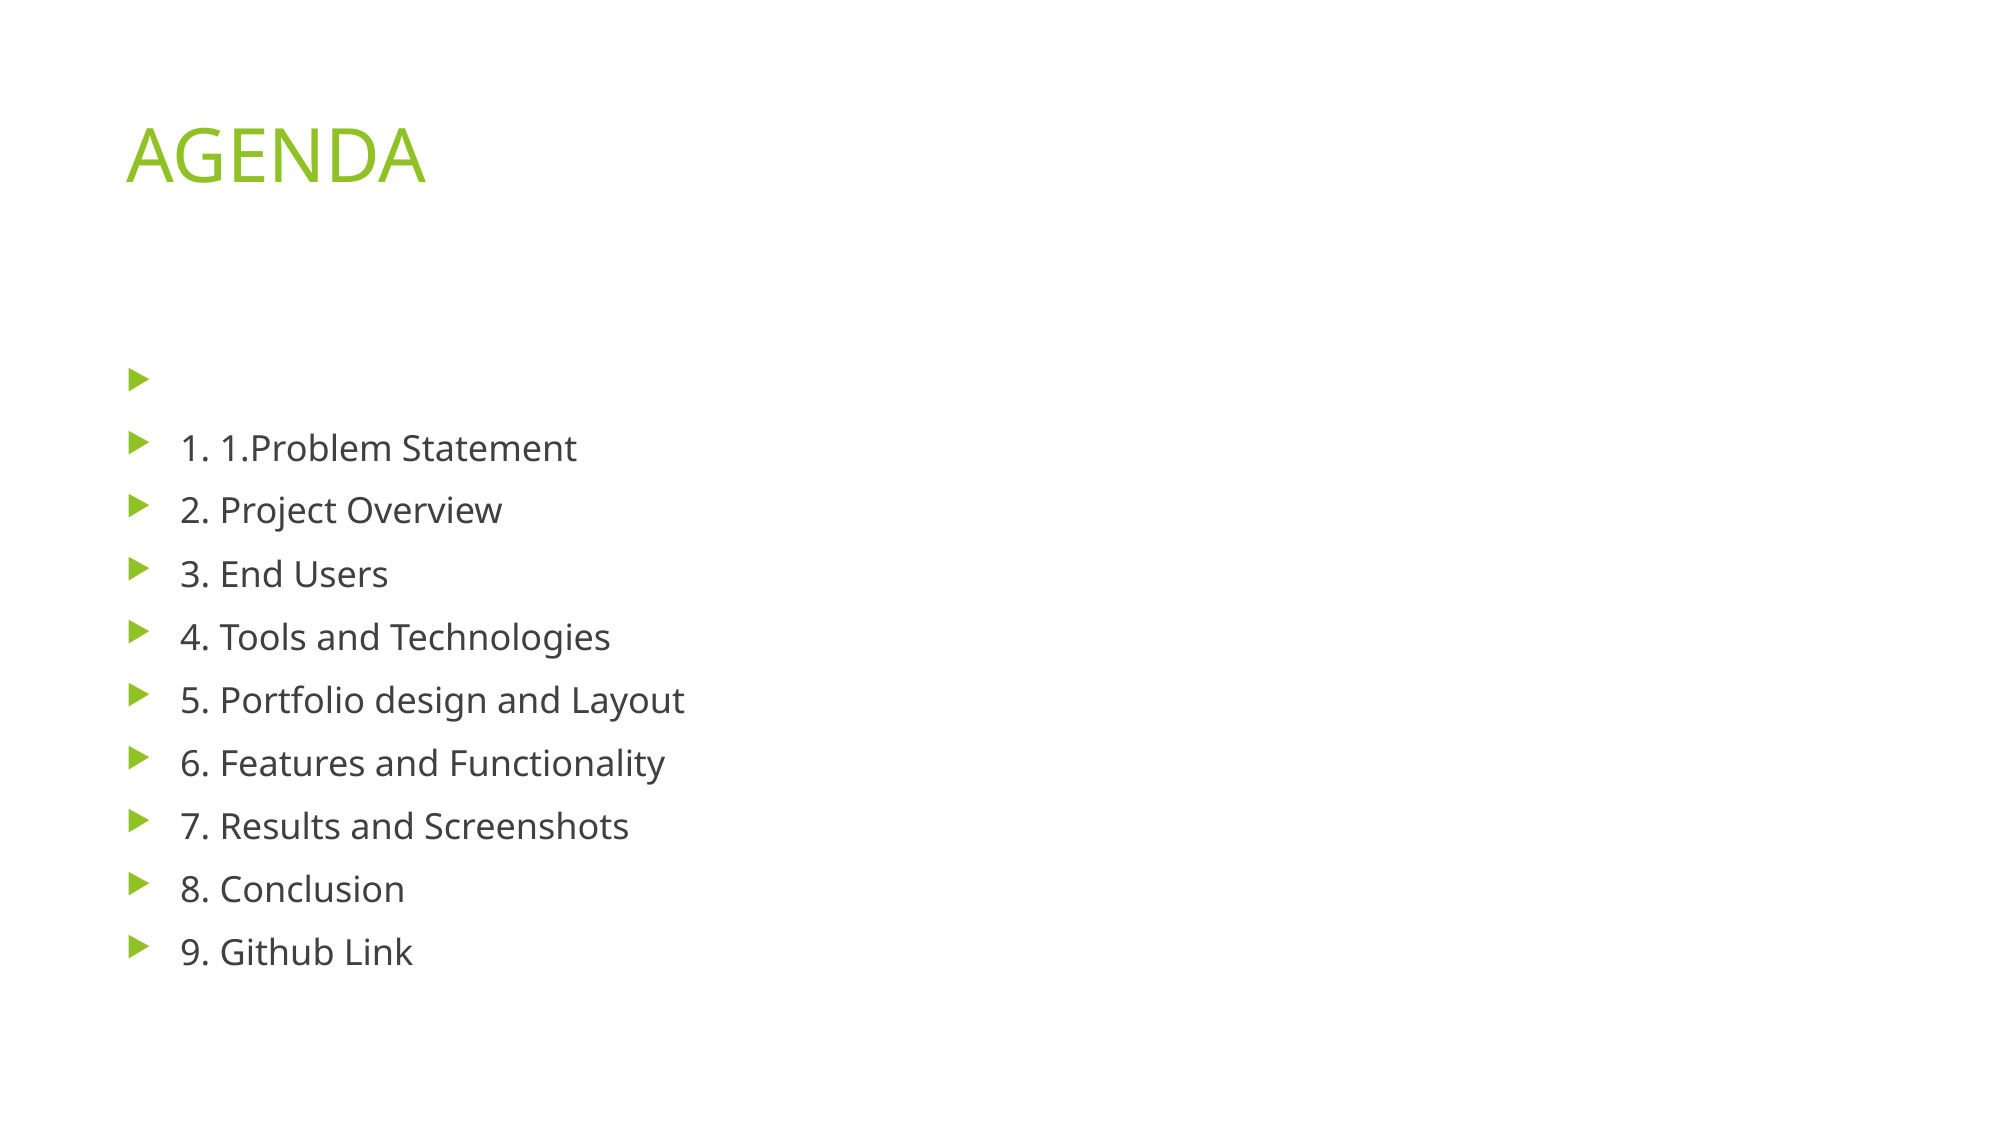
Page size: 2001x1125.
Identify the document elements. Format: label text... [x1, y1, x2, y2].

title AGENDA [111, 99, 1522, 317]
list 1. 1.Problem Statement 2. Project Overview 3. End Users 4. Tools and Technologies 5. Portfolio design and Layout 6. Features and Functionality 7. Results and Screenshots 8. Conclusion 9. Github Link [111, 354, 1522, 987]
